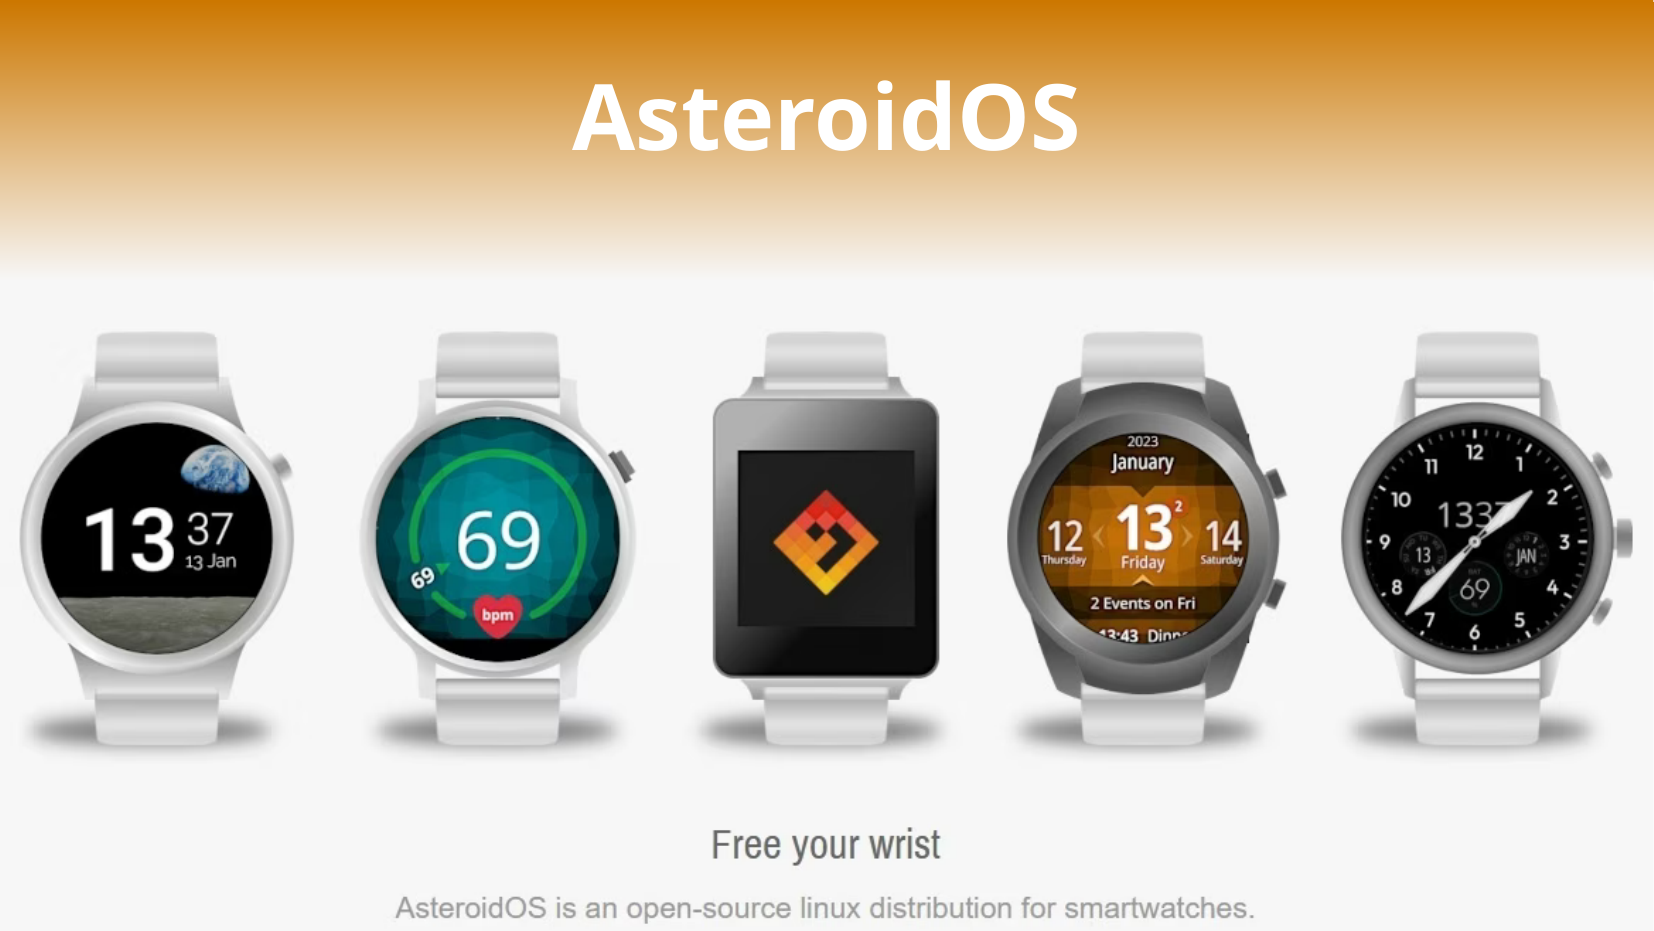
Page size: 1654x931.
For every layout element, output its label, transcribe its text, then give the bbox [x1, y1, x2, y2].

title AsteroidOS [82, 37, 1571, 193]
picture [0, 292, 1654, 931]
